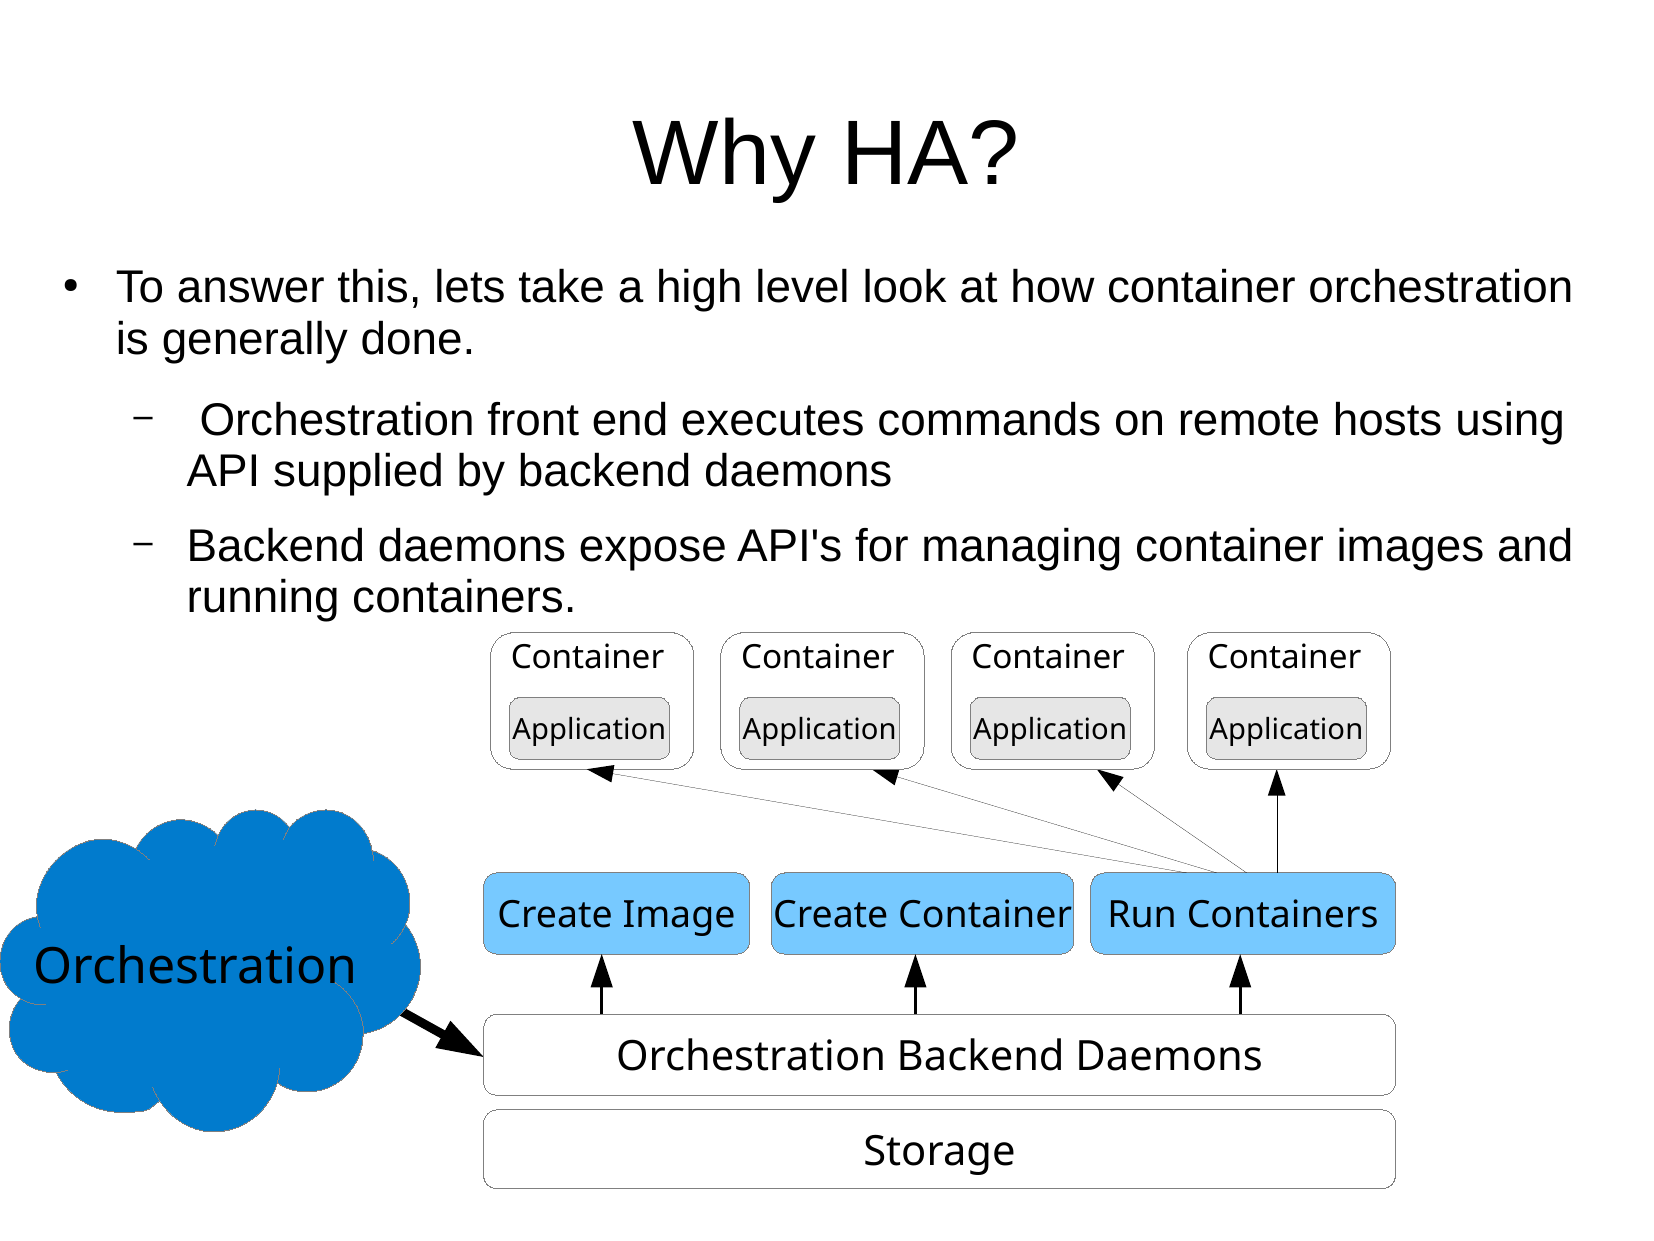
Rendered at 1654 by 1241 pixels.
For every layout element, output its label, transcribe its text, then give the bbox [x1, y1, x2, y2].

text_box Run Containers [1090, 872, 1396, 955]
text_box Orchestration Backend Daemons [483, 1014, 1396, 1096]
text_box Container [720, 632, 925, 770]
text_box Create Image [483, 872, 750, 955]
text_box Container [951, 632, 1155, 770]
text_box Create Container [771, 872, 1074, 955]
list To answer this, lets take a high level look at how container orchestration is generally done. Orchestration front end executes commands on remote hosts using API supplied by backend daemons Backend daemons expose API's for managing container images and running containers. [45, 261, 1606, 652]
text_box Storage [483, 1109, 1396, 1189]
title Why HA? [82, 49, 1571, 257]
text_box Application [509, 697, 670, 760]
text_box Application [1206, 697, 1367, 760]
text_box Application [970, 697, 1131, 760]
text_box Container [490, 632, 694, 770]
text_box Container [1187, 632, 1391, 770]
text_box Orchestration [0, 809, 421, 1132]
text_box Application [739, 697, 900, 760]
